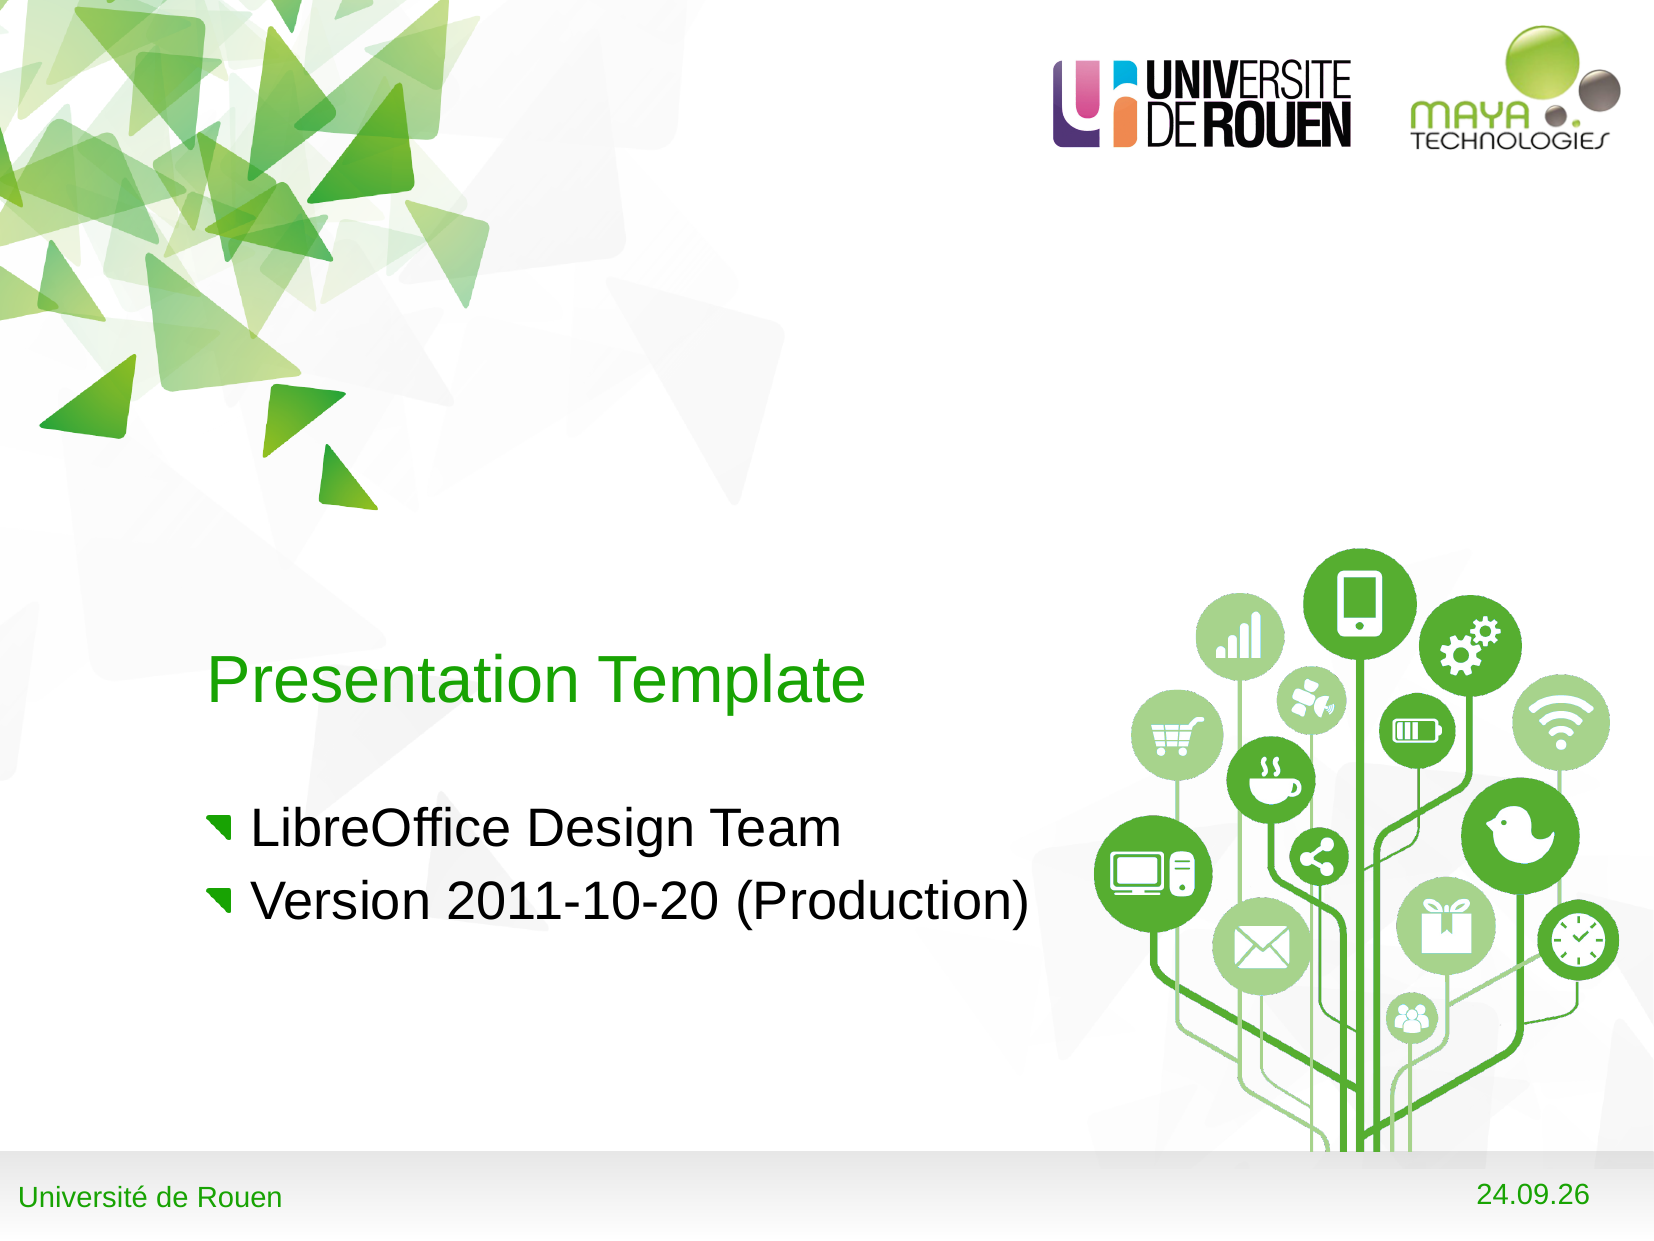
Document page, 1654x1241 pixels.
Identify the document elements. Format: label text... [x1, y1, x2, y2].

list LibreOffice Design Team Version 2011-10-20 (Production) [206, 797, 1477, 1241]
picture [1410, 25, 1621, 151]
picture [1053, 59, 1351, 149]
picture [915, 546, 1654, 1169]
title Presentation Template [206, 590, 1092, 768]
picture [0, 0, 798, 948]
